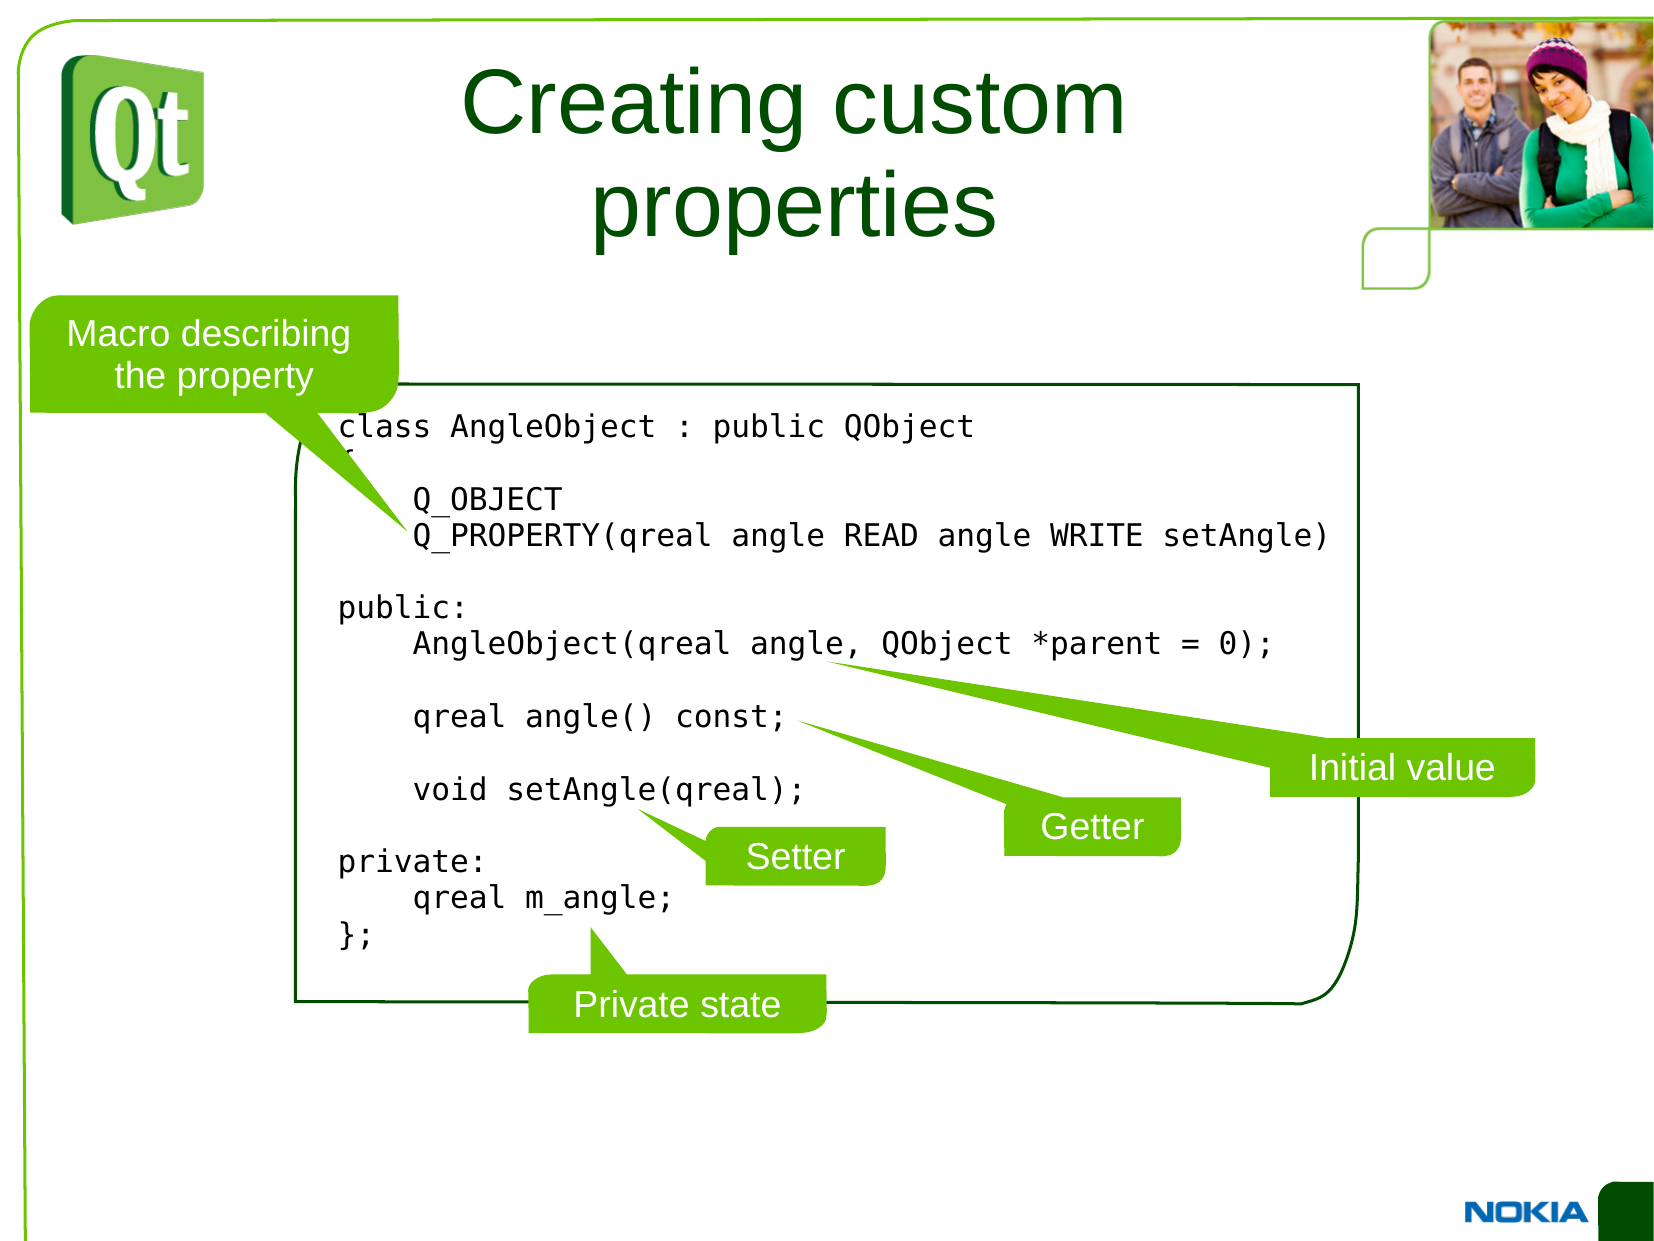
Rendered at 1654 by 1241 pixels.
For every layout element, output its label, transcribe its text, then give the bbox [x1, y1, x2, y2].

picture [1361, 20, 1654, 290]
text_box Setter [705, 826, 886, 886]
text_box Macro describing the property [29, 295, 399, 414]
text_box [266, 414, 408, 532]
text_box Private state [528, 974, 827, 1034]
picture [61, 55, 204, 225]
text_box [797, 720, 1063, 804]
title Creating custom properties [257, 49, 1333, 257]
text_box [590, 927, 627, 974]
text_box Getter [1003, 797, 1182, 857]
text_box [637, 809, 705, 861]
picture [1465, 1201, 1589, 1223]
text_box [826, 661, 1328, 768]
text_box class AngleObject : public QObject { Q_OBJECT Q_PROPERTY(qreal angle READ angle WRITE setAngle) public: AngleObject(qreal angle, QObject *parent = 0); qreal angle() const; void setAngle(qreal); private: qreal m_angle; }; [323, 401, 1350, 997]
text_box Initial value [1269, 738, 1536, 798]
